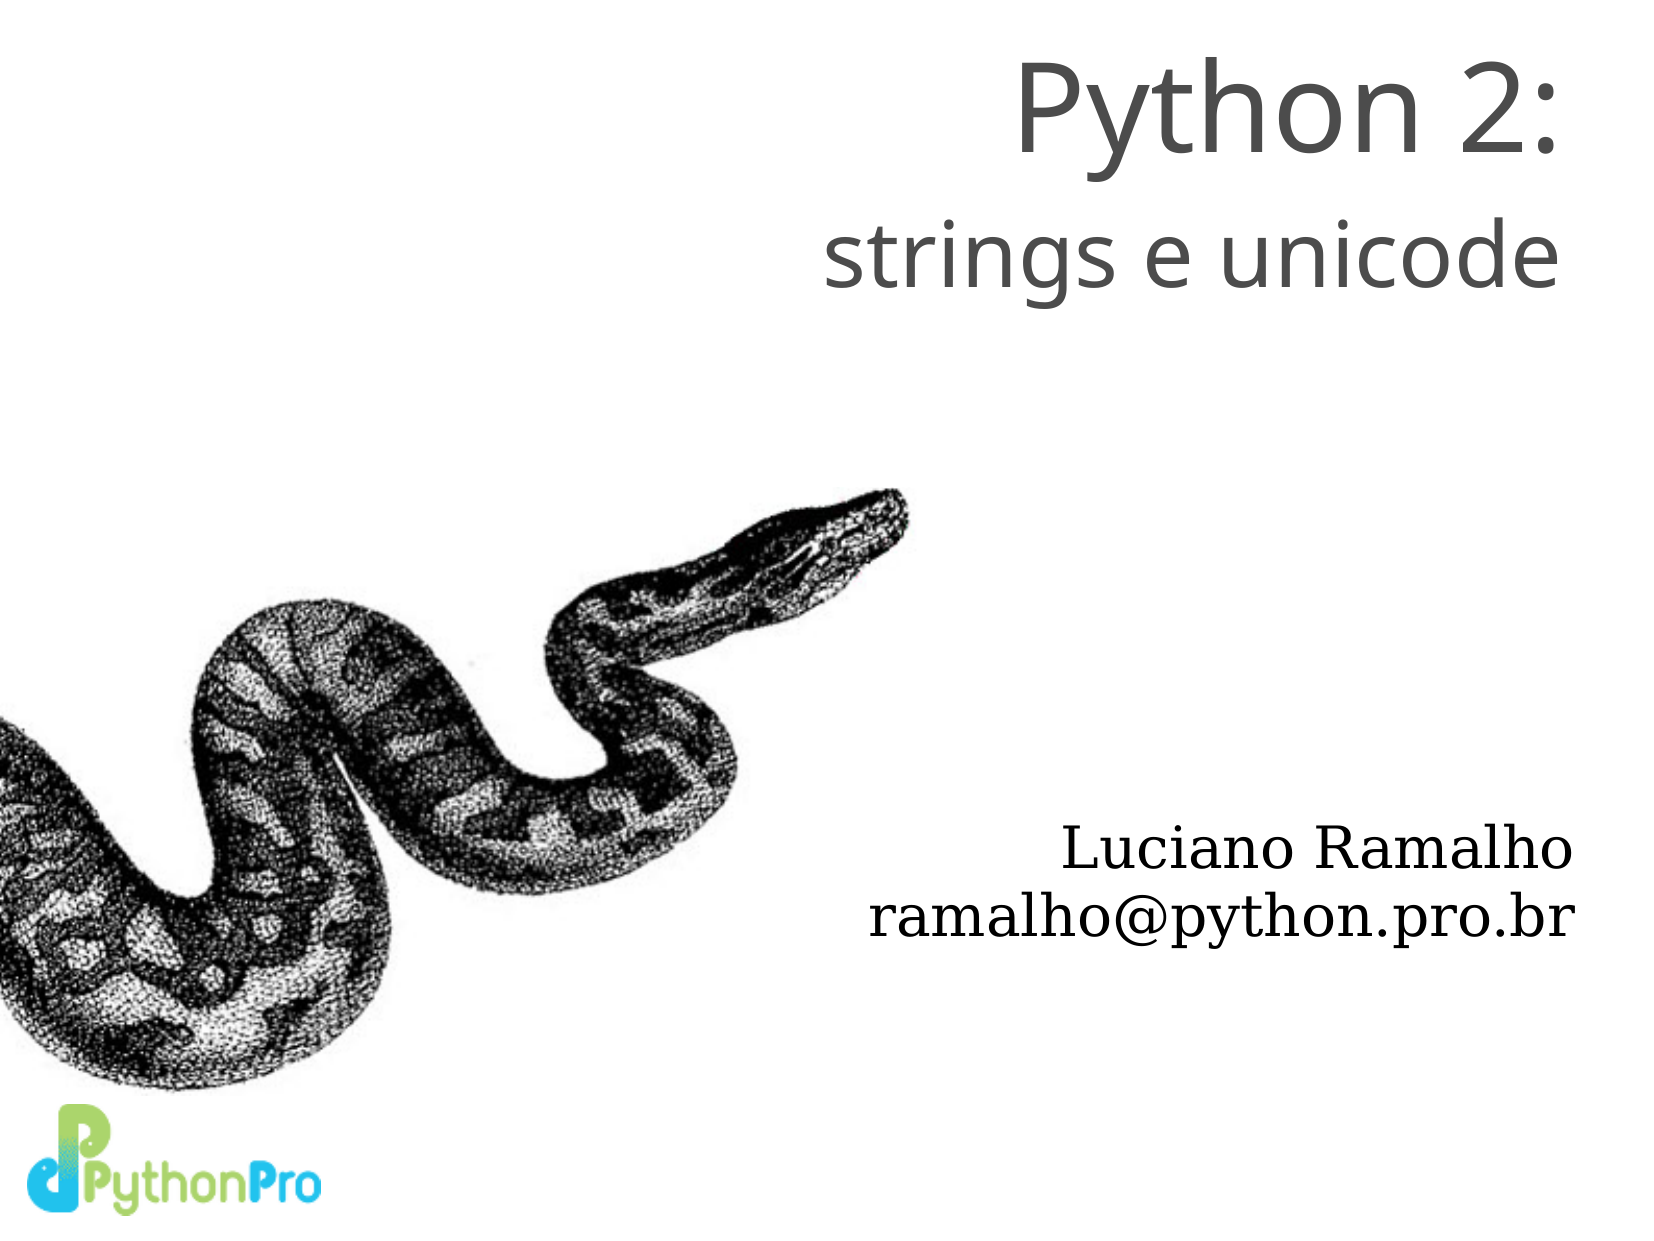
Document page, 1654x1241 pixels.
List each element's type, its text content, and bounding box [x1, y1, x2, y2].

picture [0, 487, 921, 1096]
picture [27, 1104, 321, 1216]
title Python 2: strings e unicode [75, 45, 1564, 288]
subtitle Luciano Ramalho ramalho@python.pro.br [826, 787, 1576, 978]
